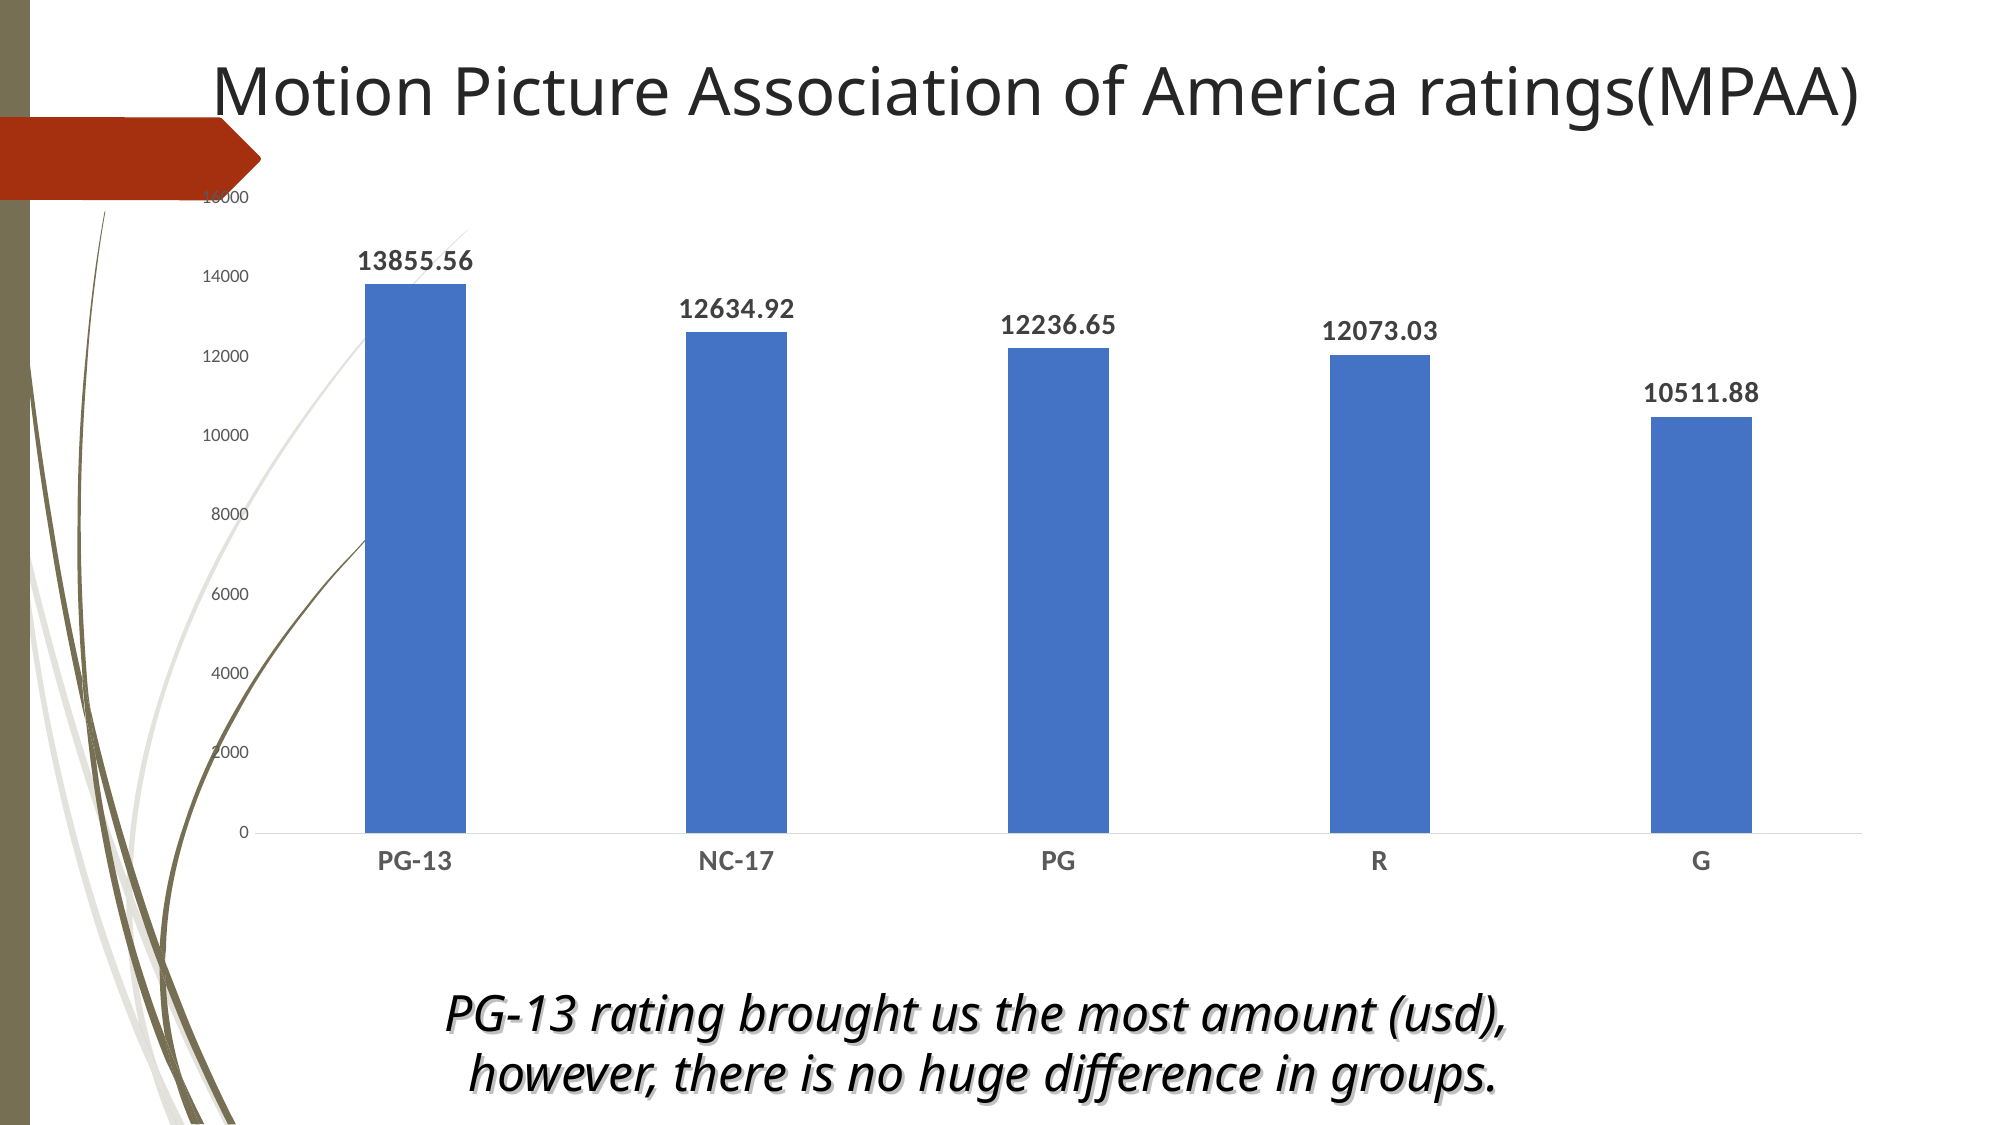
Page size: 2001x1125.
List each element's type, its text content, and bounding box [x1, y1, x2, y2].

chart [167, 175, 1897, 893]
text_box PG-13 rating brought us the most amount (usd), however, there is no huge difference in groups. [220, 974, 1748, 1110]
title Motion Picture Association of America ratings(MPAA) [196, 41, 1941, 129]
